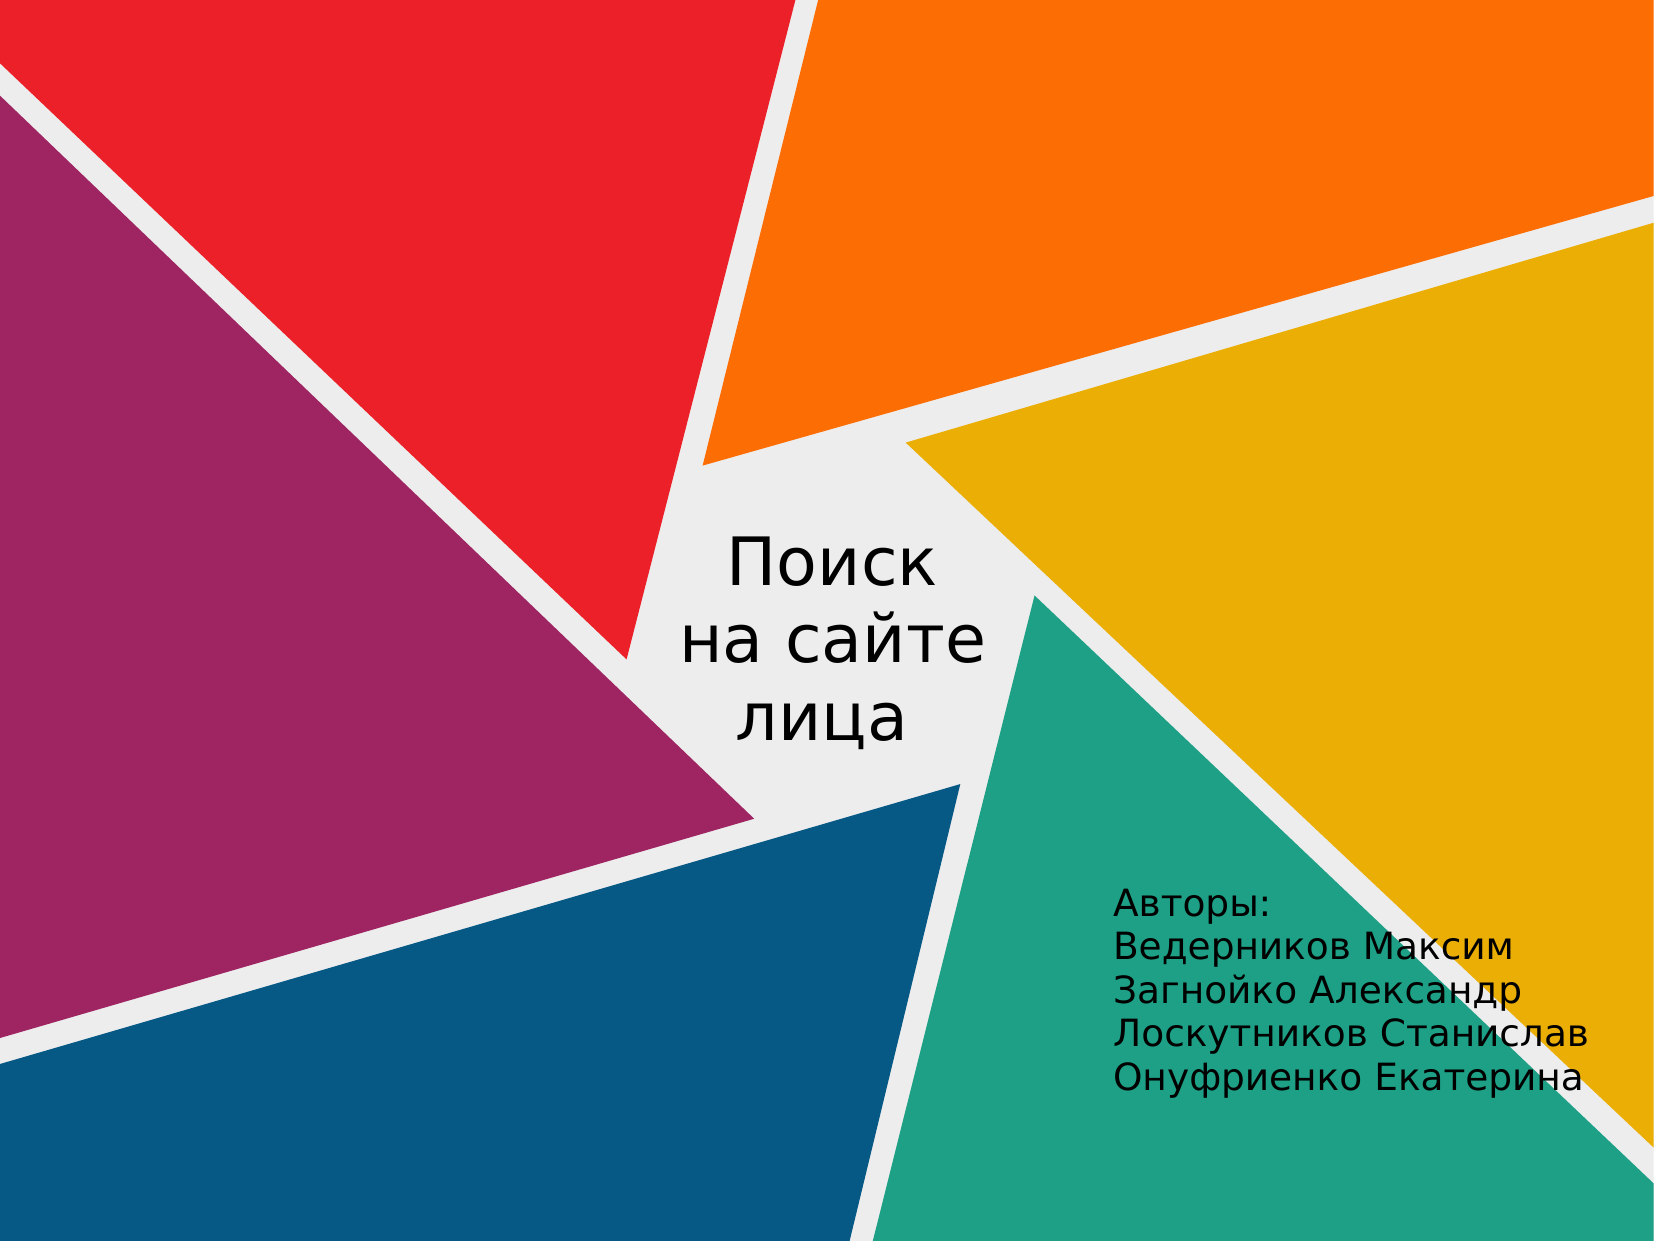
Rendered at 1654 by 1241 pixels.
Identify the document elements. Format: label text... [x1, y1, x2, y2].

subtitle Поиск на сайте лица [673, 437, 993, 843]
text_box Авторы: Ведерников Максим Загнойко Александр Лоскутников Станислав Онуфриенко Екатерина [1098, 874, 1619, 1238]
